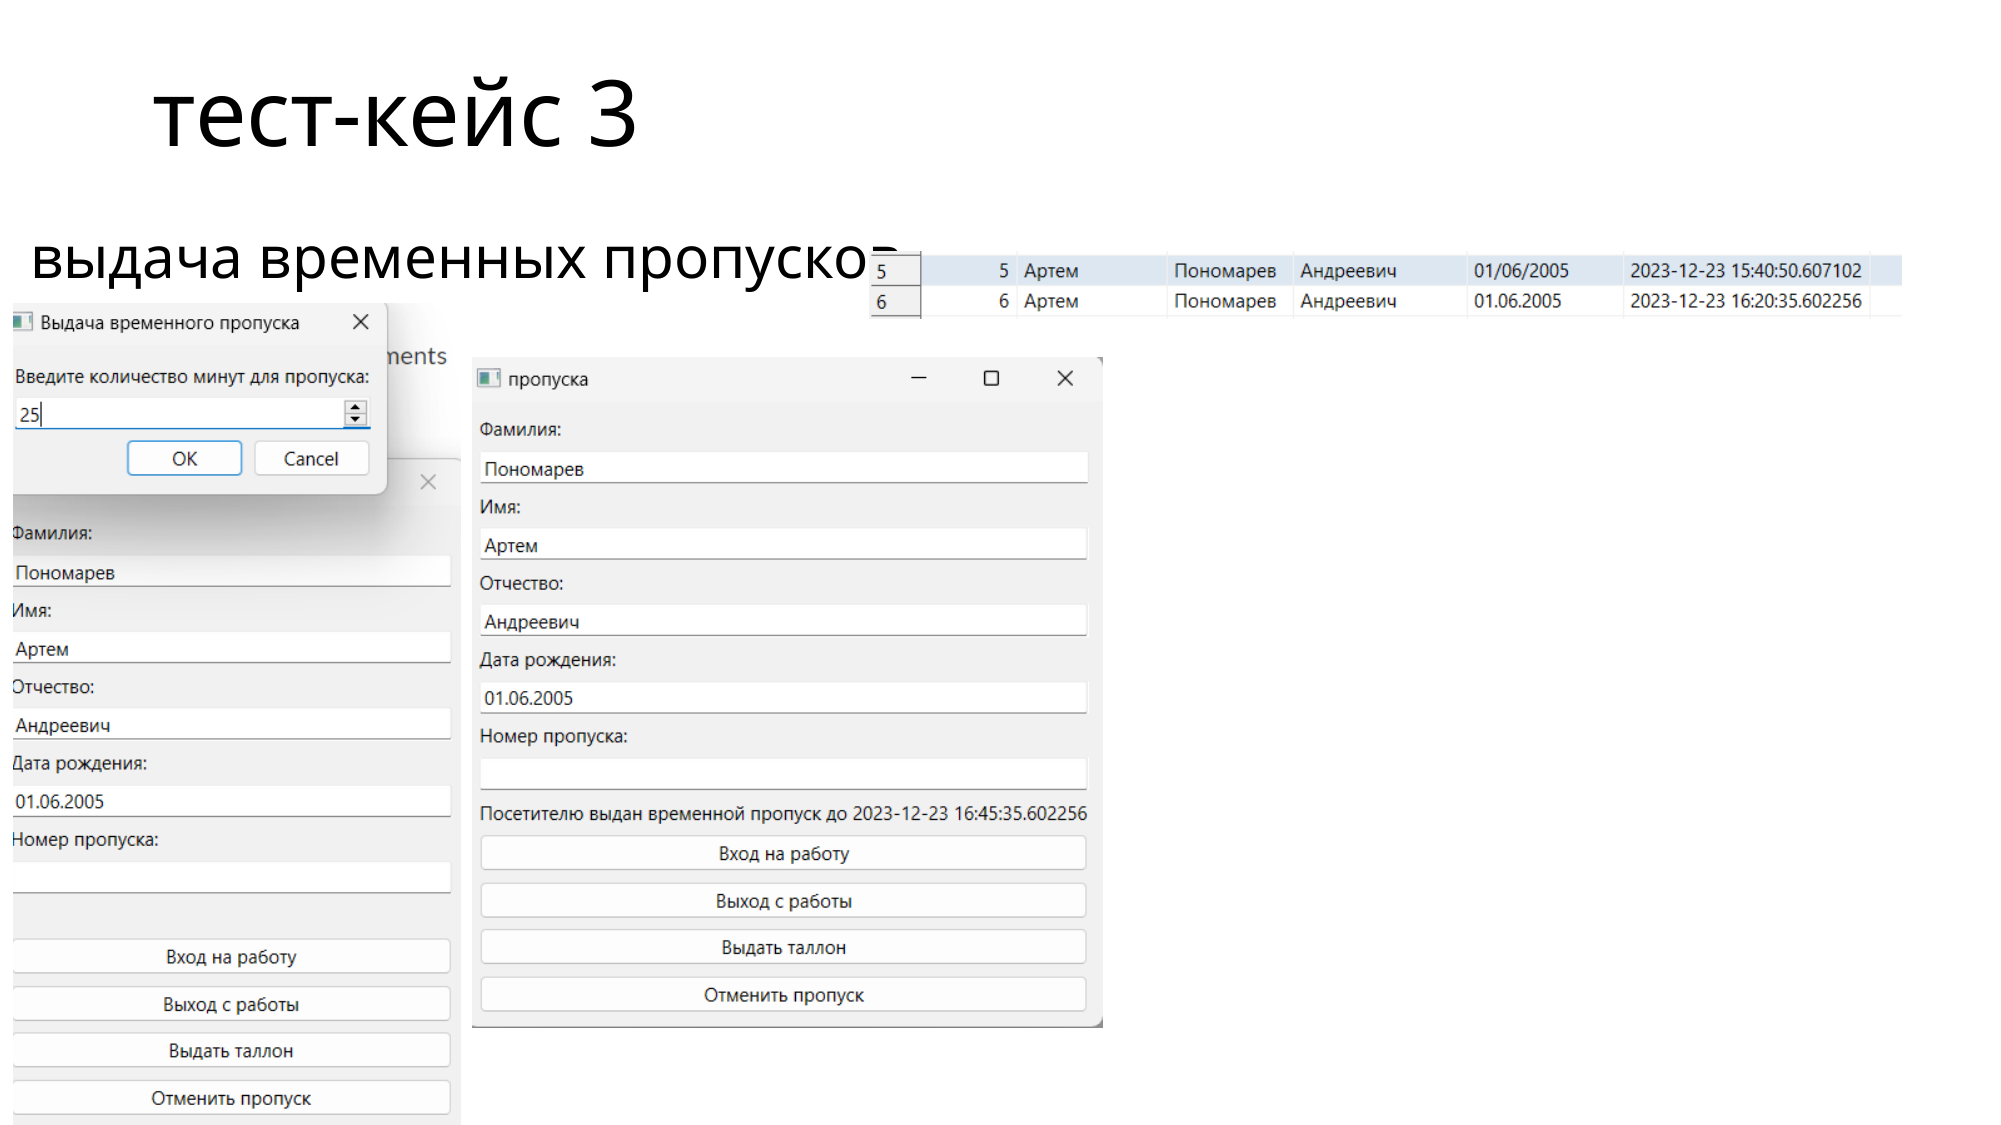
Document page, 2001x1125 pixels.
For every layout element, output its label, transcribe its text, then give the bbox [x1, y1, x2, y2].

picture [869, 251, 1902, 319]
picture [13, 303, 461, 1125]
picture [472, 357, 1103, 1028]
list выдача временных пропусков [0, 221, 1725, 936]
title тест-кейс 3 [137, 59, 1863, 251]
